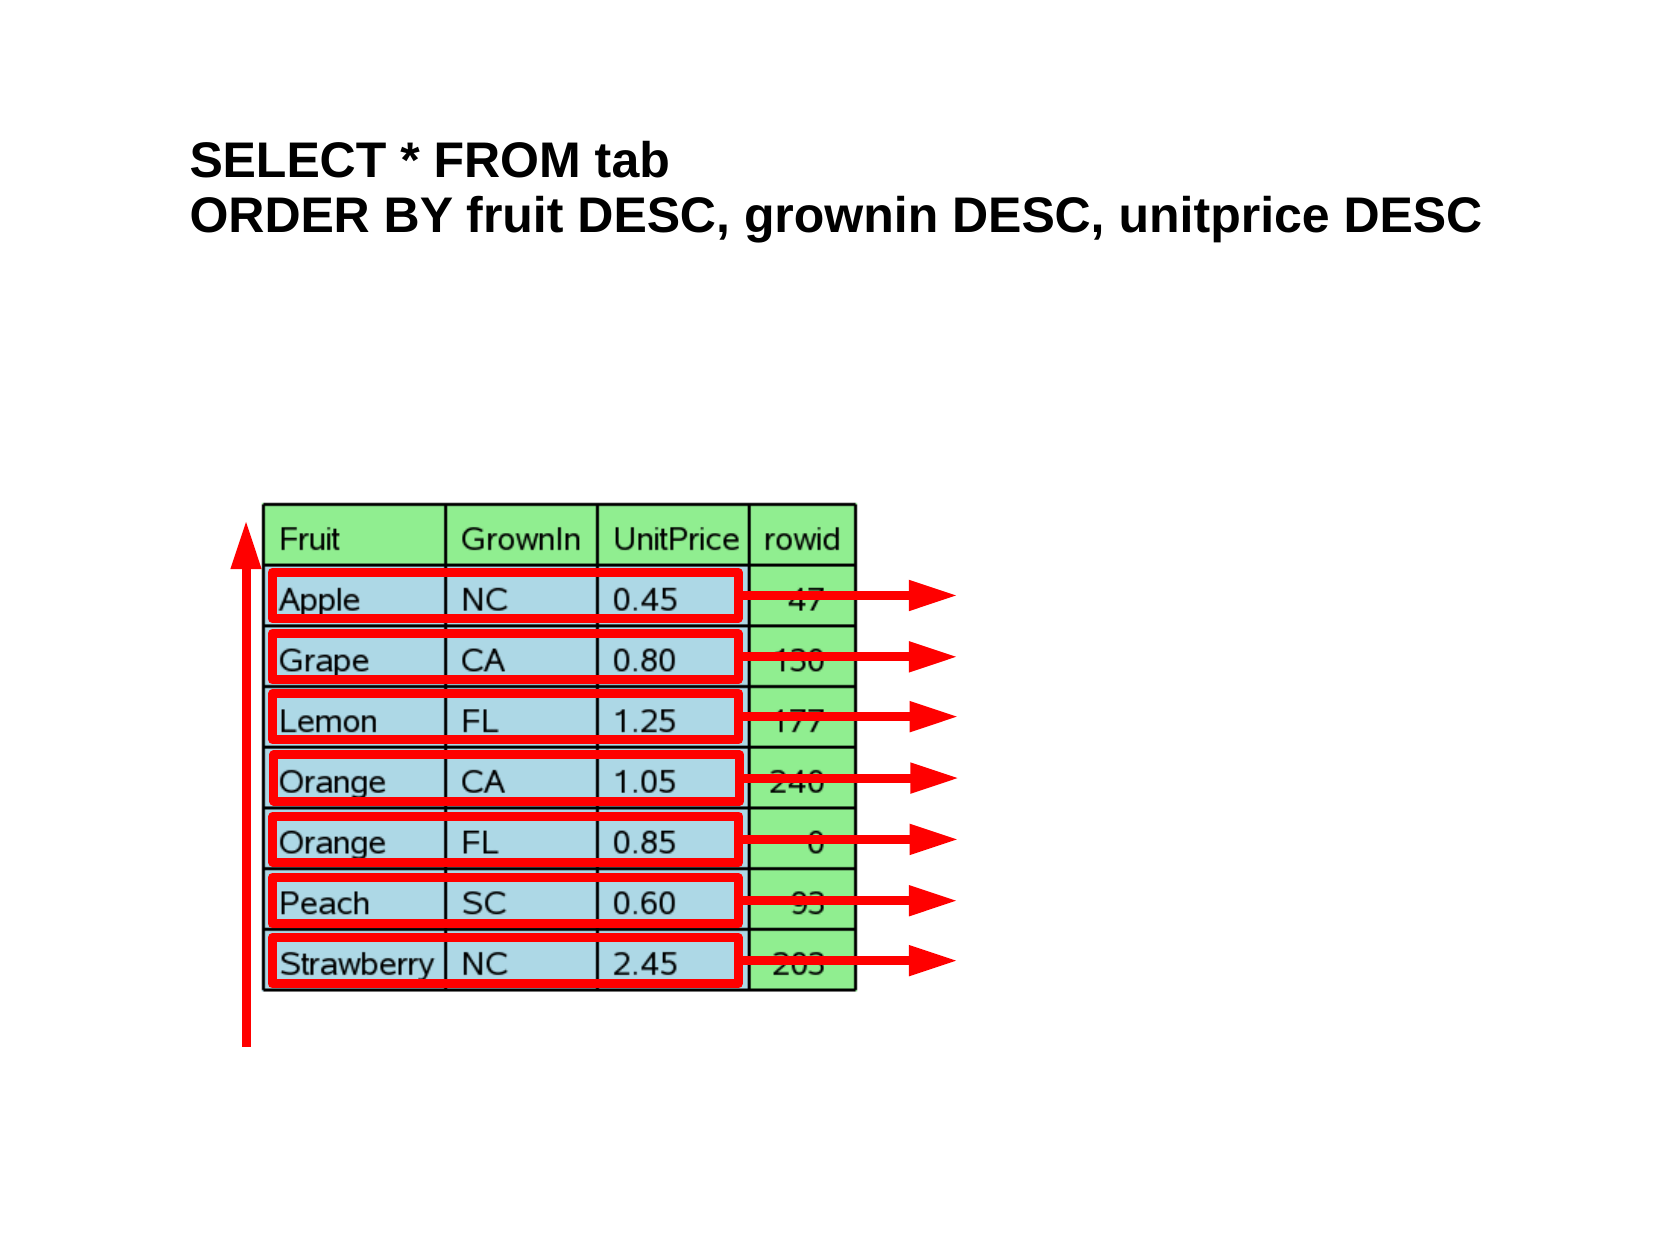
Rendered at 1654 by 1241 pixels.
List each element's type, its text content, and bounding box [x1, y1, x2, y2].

picture [277, 698, 734, 735]
picture [277, 942, 734, 979]
picture [277, 577, 734, 614]
text_box SELECT * FROM tab ORDER BY fruit DESC, grownin DESC, unitprice DESC [174, 124, 1498, 255]
picture [277, 882, 734, 919]
picture [247, 488, 871, 1008]
picture [277, 821, 734, 858]
picture [278, 759, 735, 797]
picture [277, 638, 734, 675]
